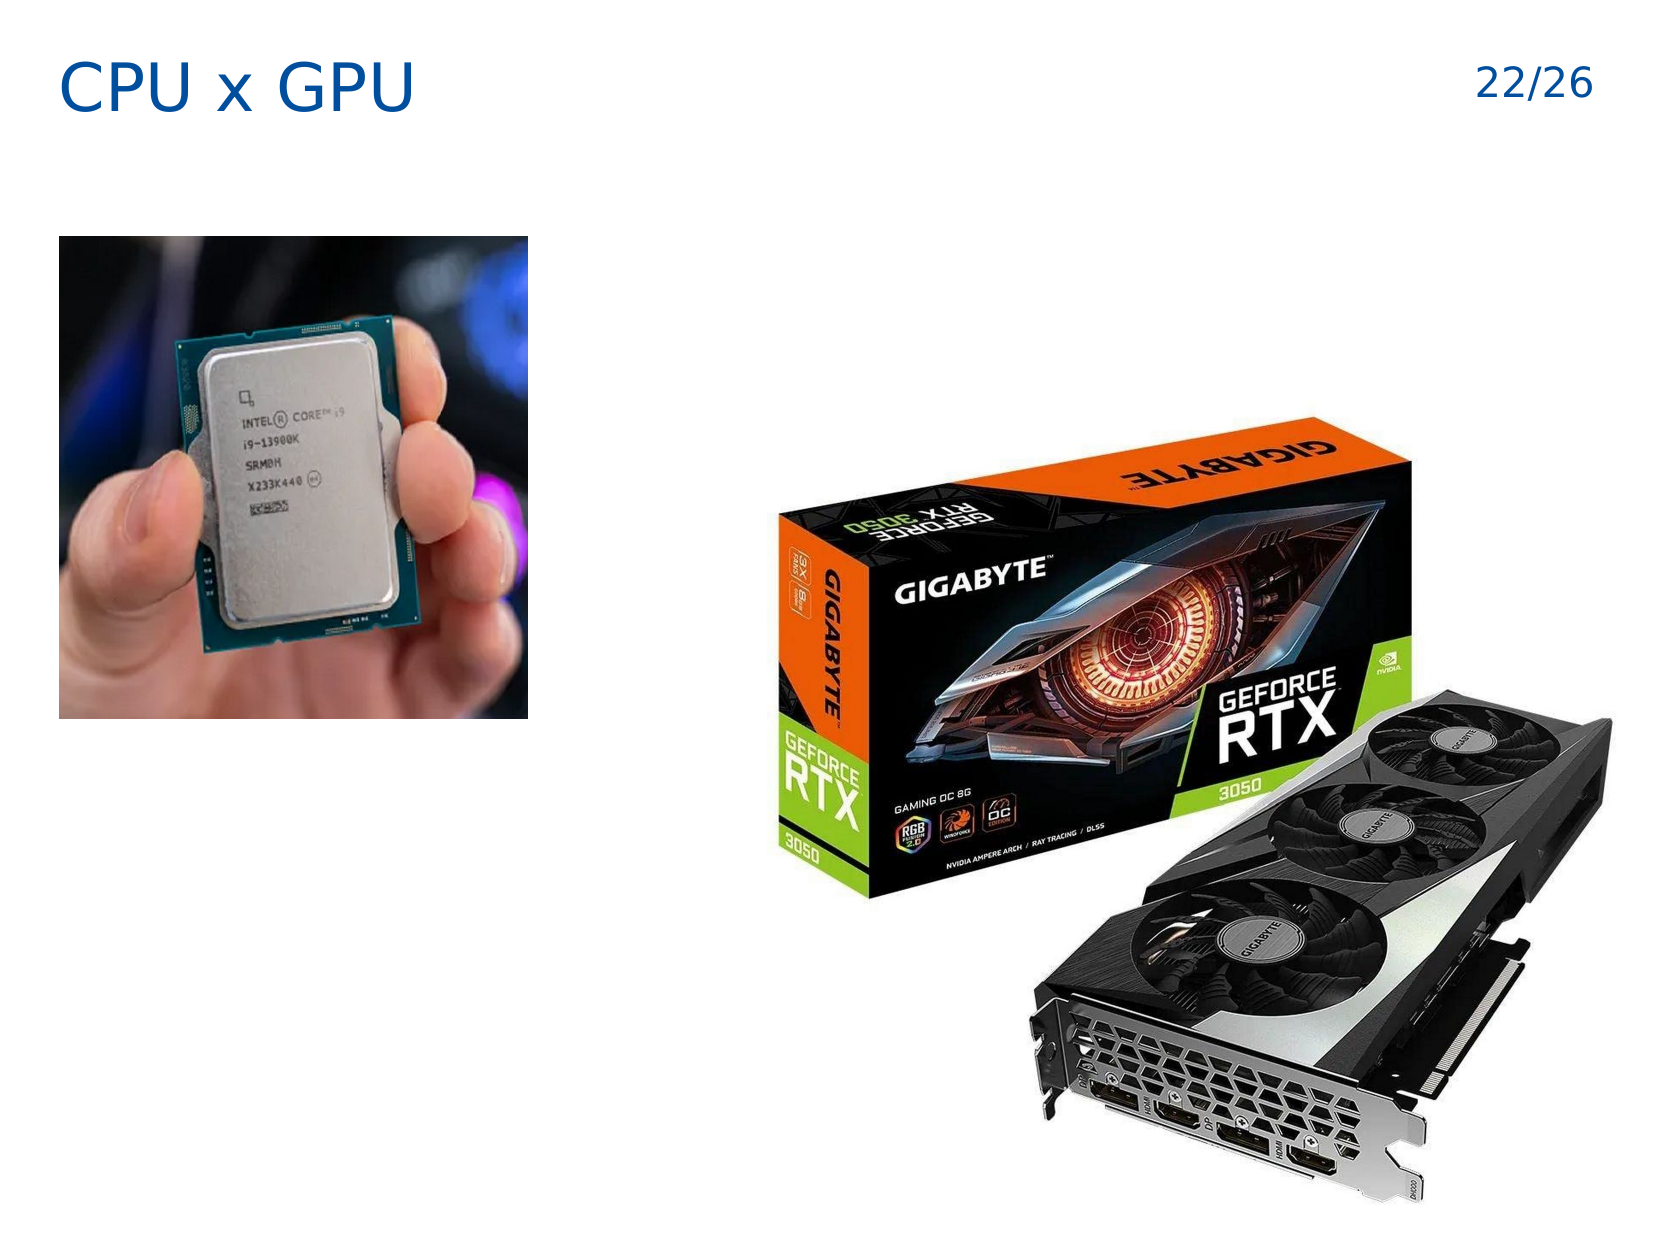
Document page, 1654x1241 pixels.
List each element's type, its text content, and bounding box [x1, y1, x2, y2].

title CPU x GPU [59, 29, 1625, 148]
picture [59, 236, 528, 719]
picture [767, 376, 1623, 1233]
